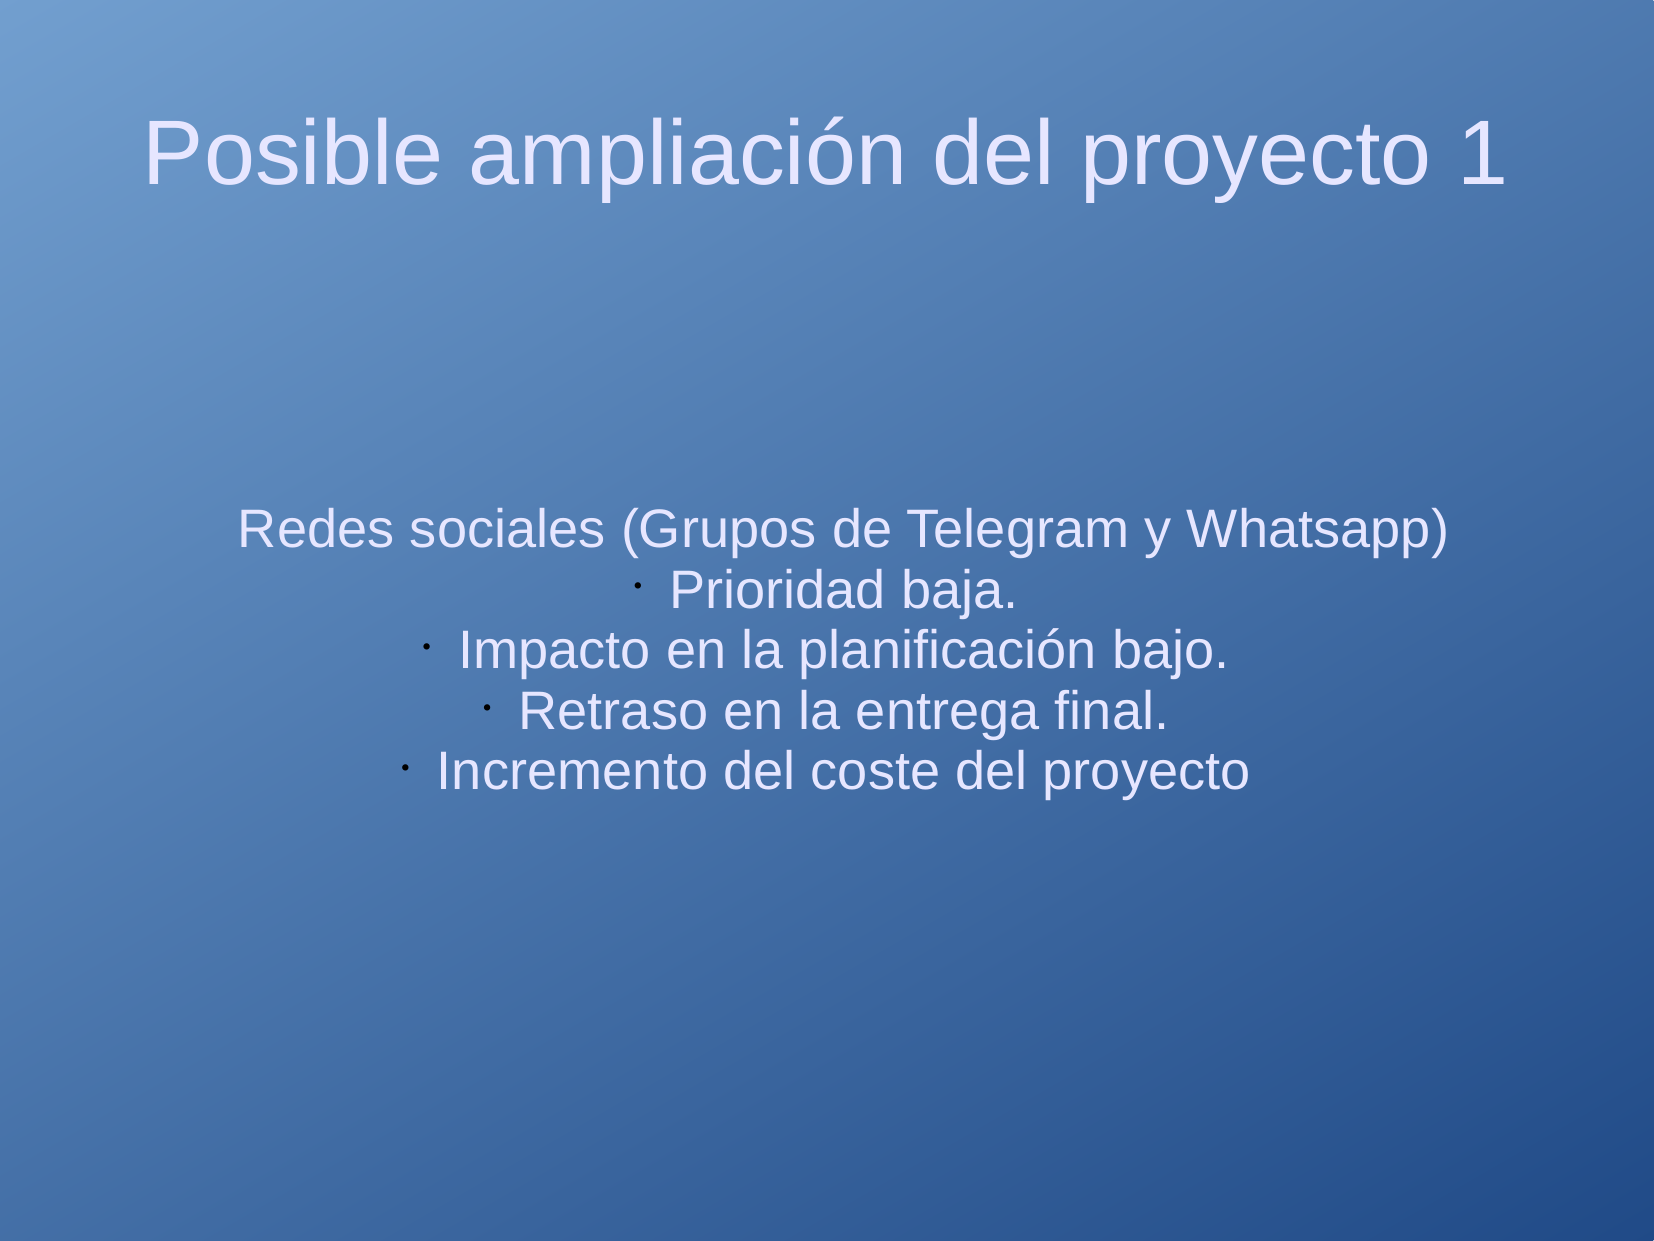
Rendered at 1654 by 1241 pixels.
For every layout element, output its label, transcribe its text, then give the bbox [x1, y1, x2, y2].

subtitle Redes sociales (Grupos de Telegram y Whatsapp) Prioridad baja. Impacto en la planificación bajo. Retraso en la entrega final. Incremento del coste del proyecto [82, 290, 1571, 1010]
title Posible ampliación del proyecto 1 [82, 49, 1571, 257]
